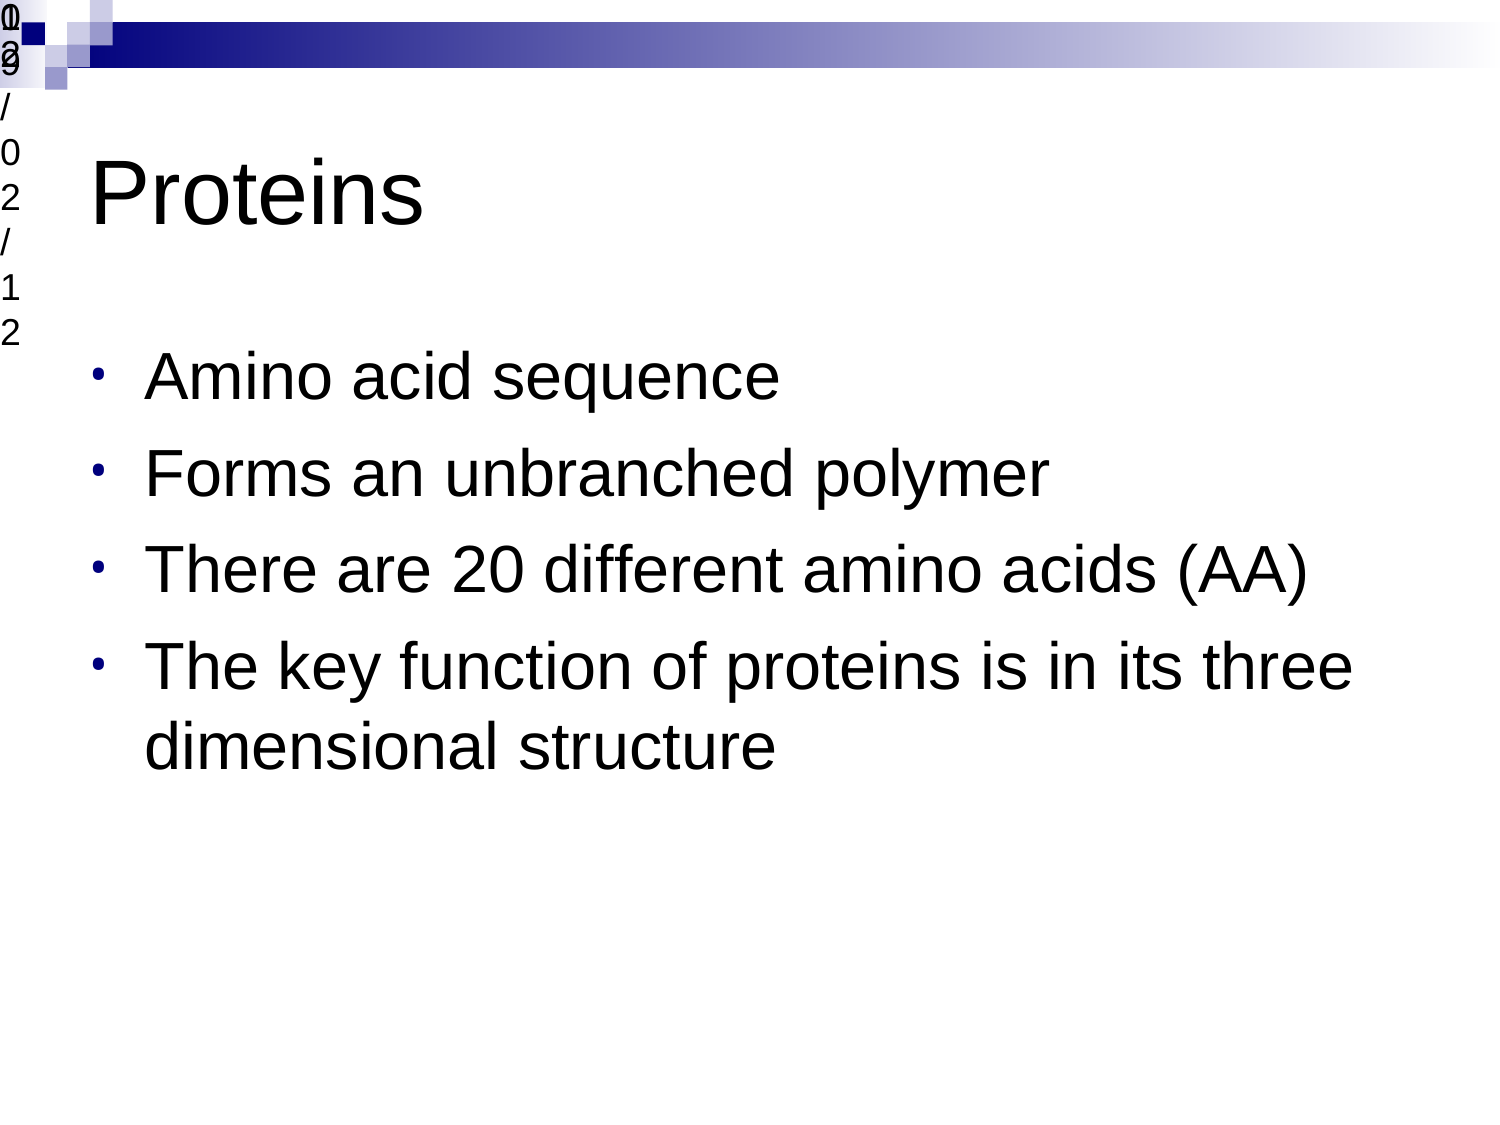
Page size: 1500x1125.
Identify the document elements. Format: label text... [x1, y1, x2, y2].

list Amino acid sequence Forms an unbranched polymer There are 20 different amino acids (AA) The key function of proteins is in its three dimensional structure [75, 324, 1423, 963]
title Proteins [75, 75, 1425, 300]
